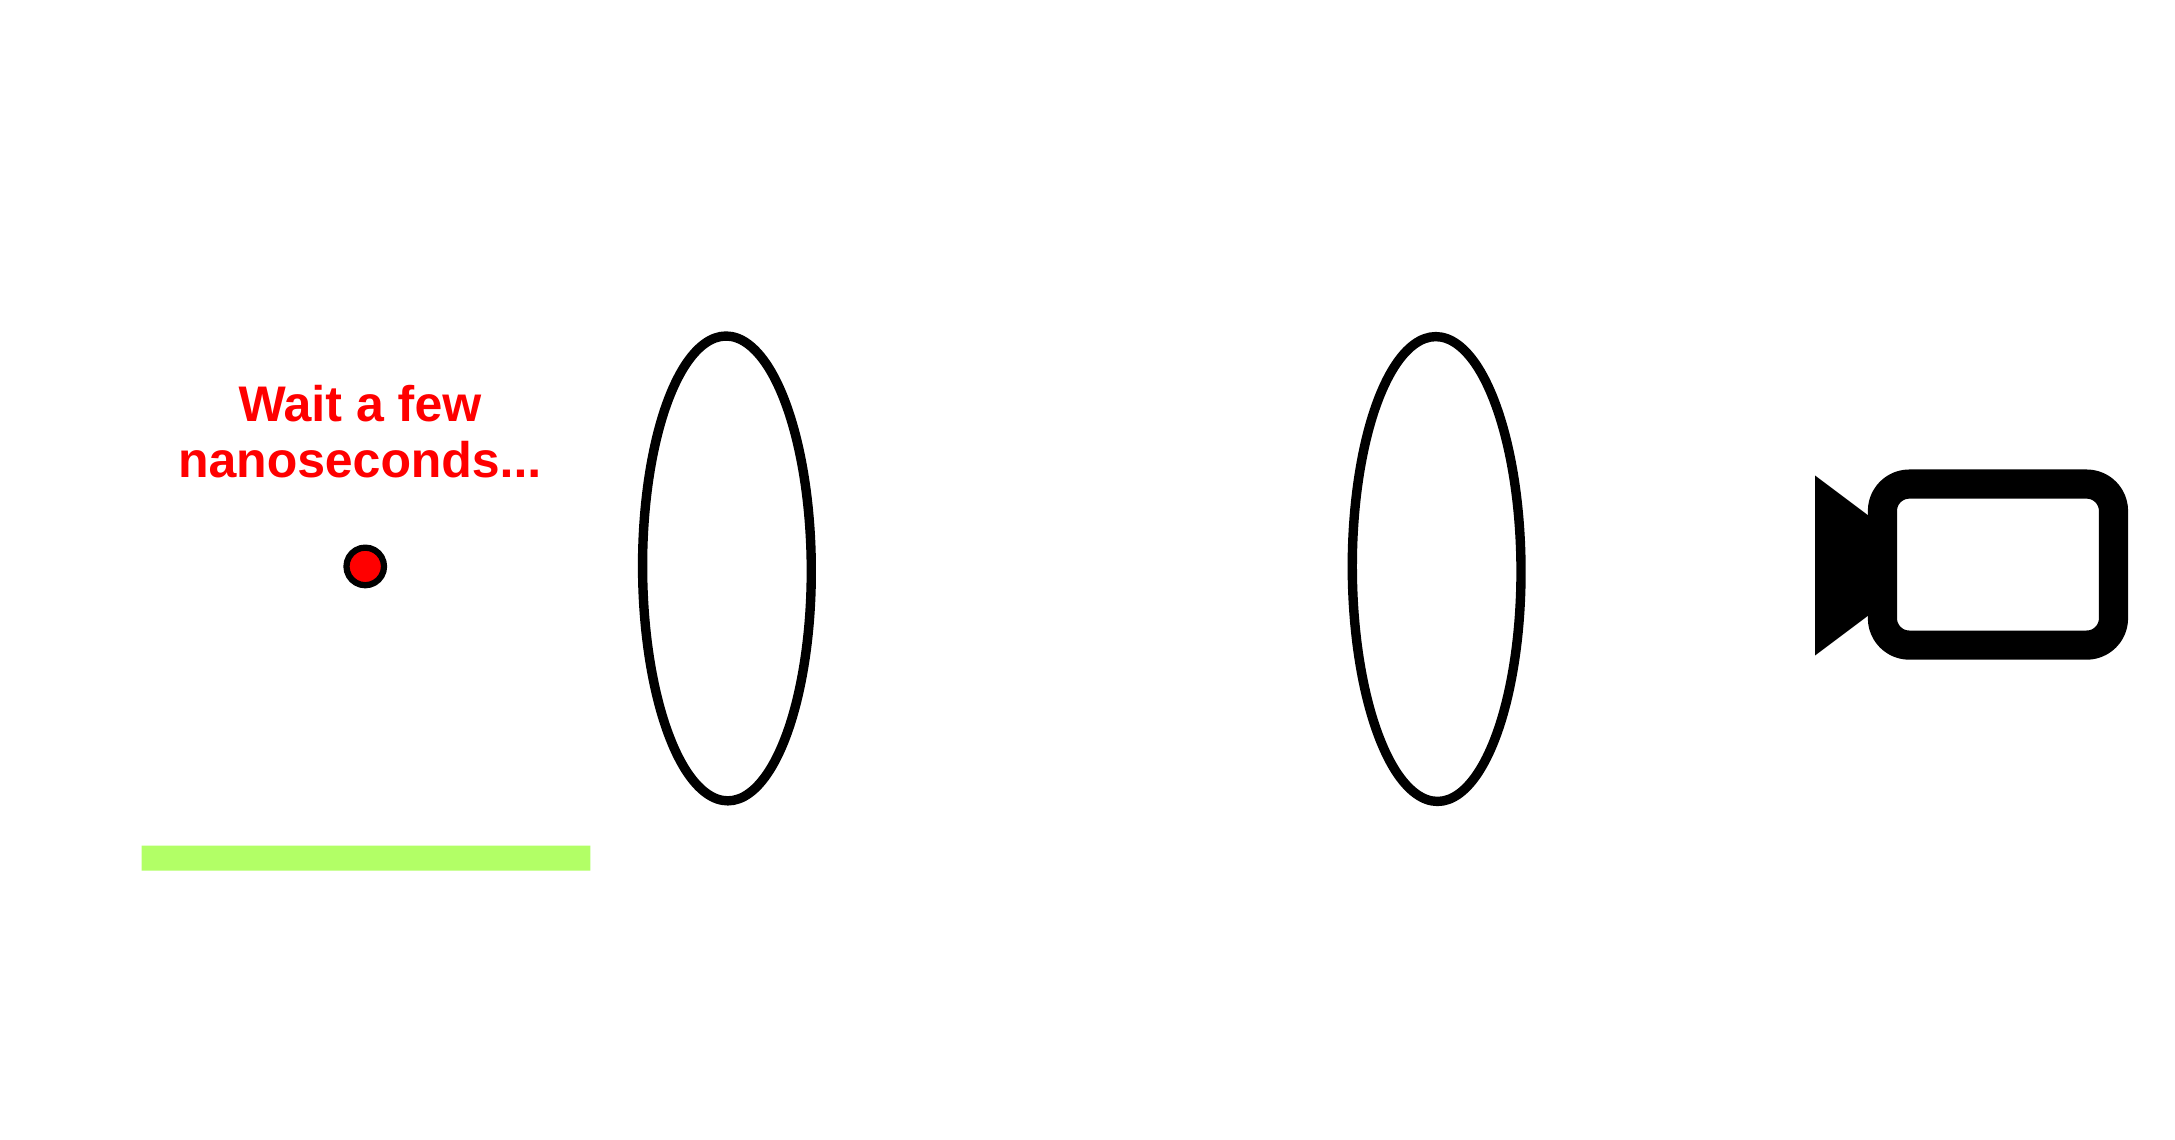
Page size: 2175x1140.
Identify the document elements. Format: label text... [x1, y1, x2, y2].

text_box [642, 336, 812, 801]
text_box [346, 547, 385, 586]
text_box [1882, 484, 2114, 646]
text_box [1352, 336, 1522, 802]
text_box Wait a few nanoseconds... [150, 368, 571, 496]
text_box [1815, 475, 1876, 656]
